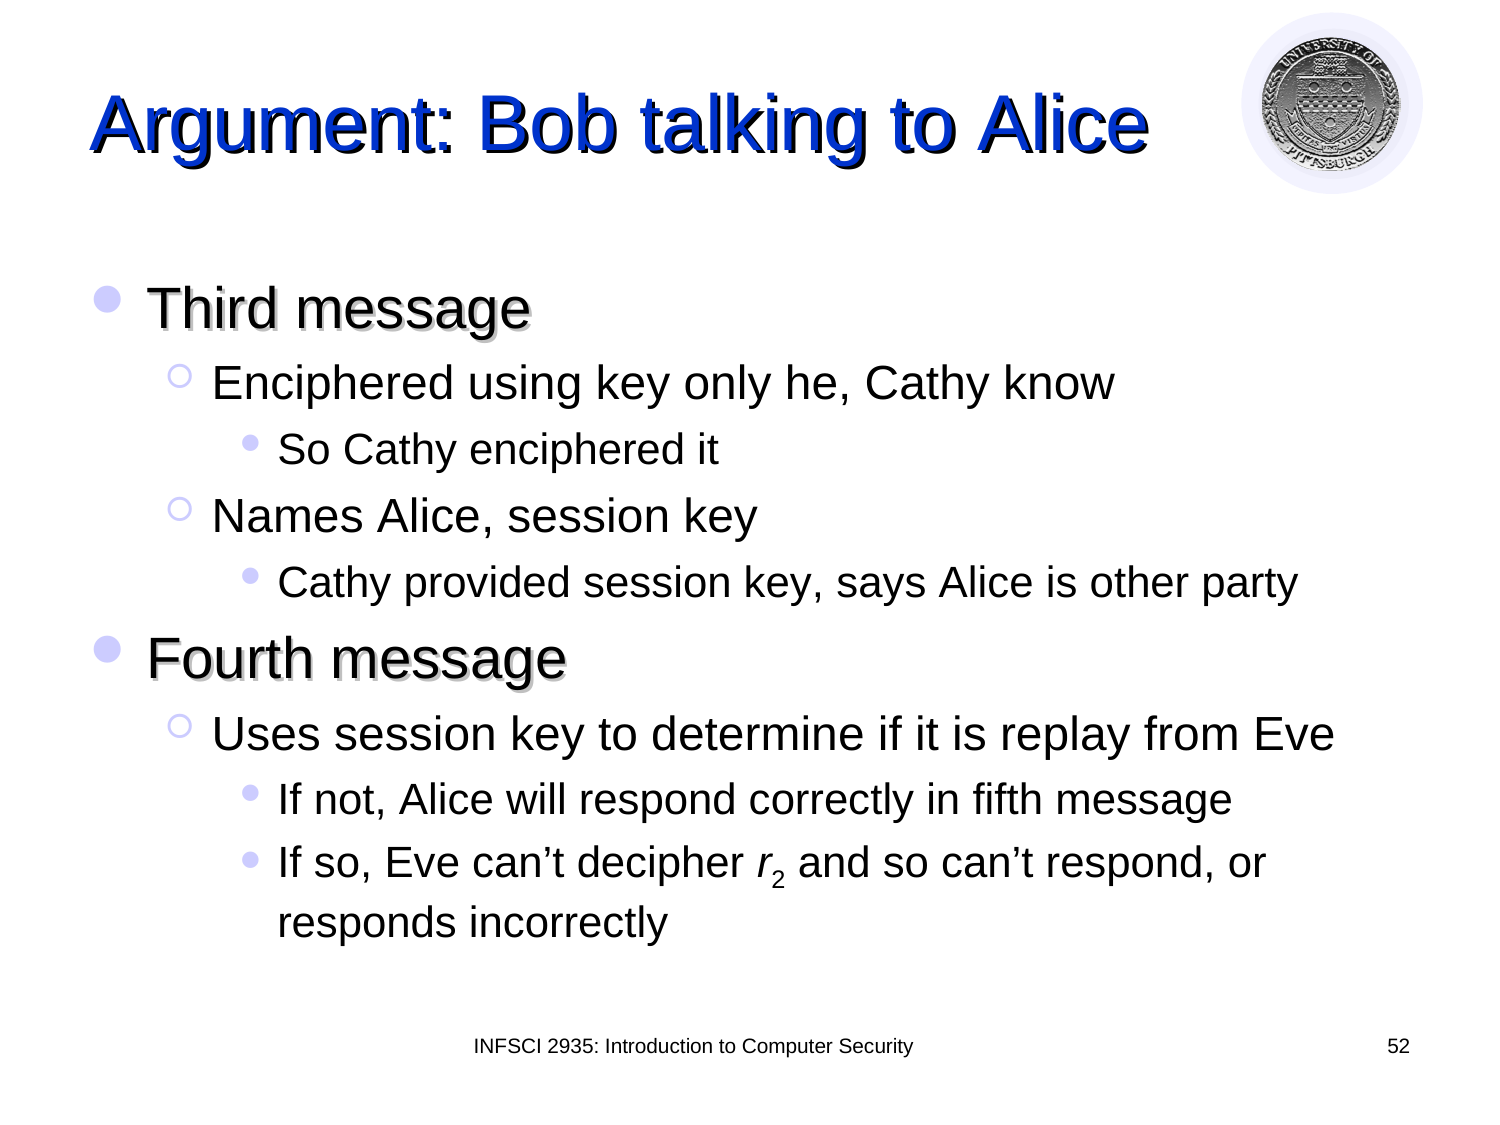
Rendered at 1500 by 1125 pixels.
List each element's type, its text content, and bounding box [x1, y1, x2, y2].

list Third message Enciphered using key only he, Cathy know So Cathy enciphered it Names Alice, session key Cathy provided session key, says Alice is other party Fourth message Uses session key to determine if it is replay from Eve If not, Alice will respond correctly in fifth message If so, Eve can’t decipher r2 and so can’t respond, or responds incorrectly [75, 262, 1426, 1006]
title Argument: Bob talking to Alice [75, 24, 1426, 213]
